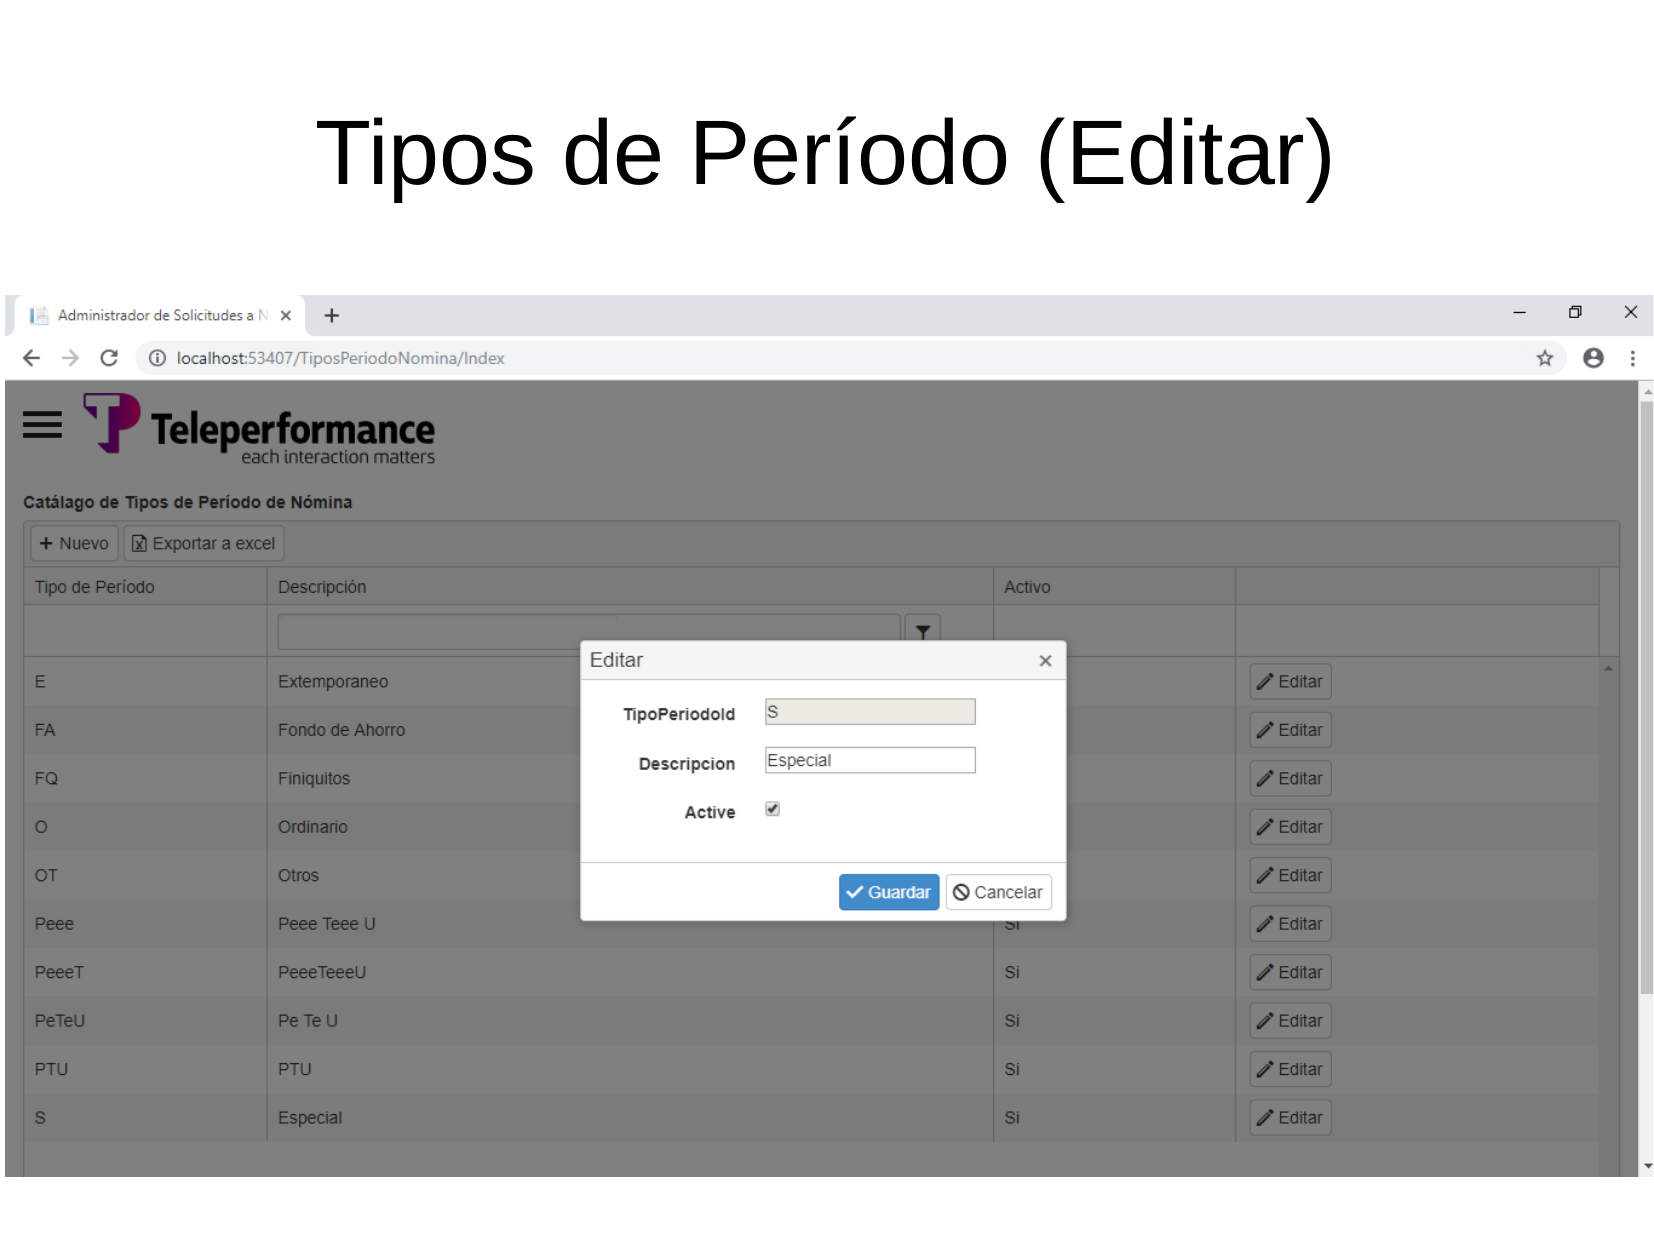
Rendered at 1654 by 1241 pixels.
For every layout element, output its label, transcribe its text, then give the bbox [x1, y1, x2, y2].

title Tipos de Período (Editar) [82, 49, 1571, 257]
picture [5, 295, 1654, 1177]
